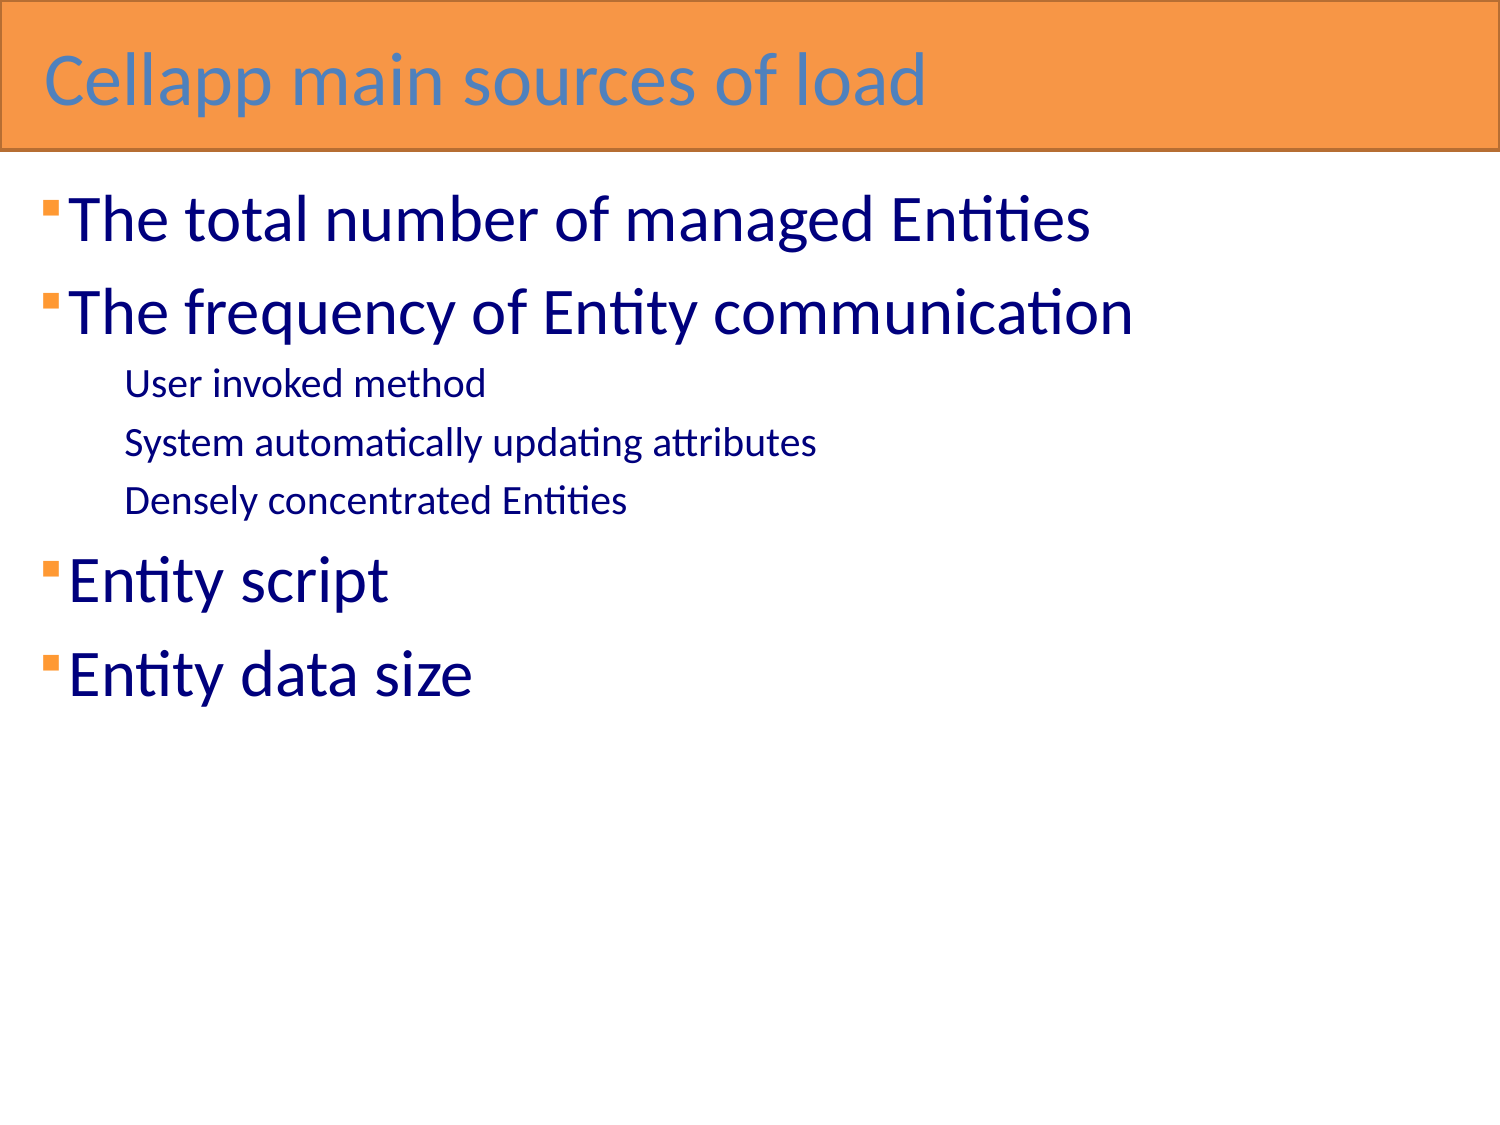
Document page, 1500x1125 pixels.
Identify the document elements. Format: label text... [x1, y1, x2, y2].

title Cellapp main sources of load [29, 21, 1188, 129]
text_box The total number of managed Entities The frequency of Entity communication User invoked method System automatically updating attributes Densely concentrated Entities Entity script Entity data size [30, 172, 1466, 1066]
text_box [0, 0, 1500, 150]
